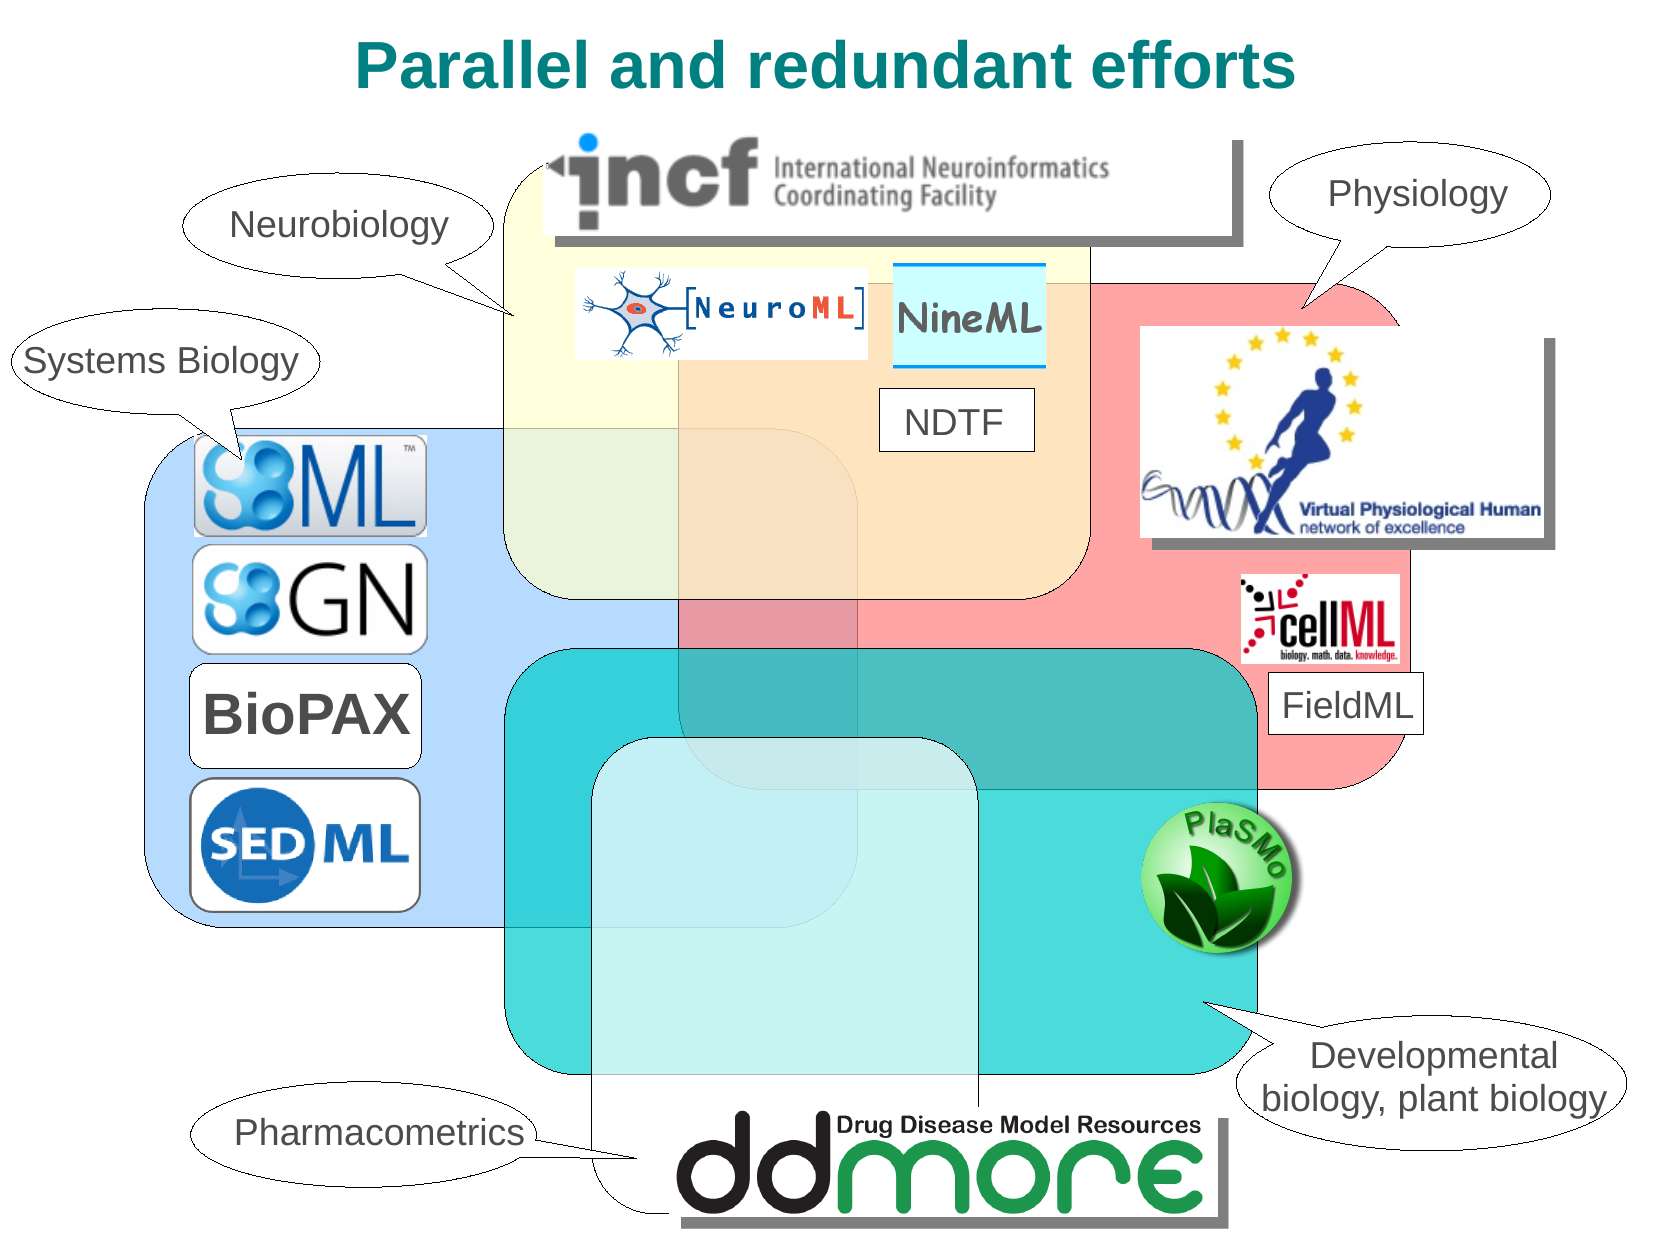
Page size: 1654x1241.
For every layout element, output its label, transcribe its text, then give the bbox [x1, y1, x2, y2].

picture [893, 263, 1046, 369]
text_box [40, 308, 292, 331]
text_box [1622, 1068, 1627, 1099]
picture [582, 270, 864, 358]
picture [194, 435, 427, 537]
text_box Developmental biology, plant biology [1246, 1027, 1622, 1127]
text_box [1282, 1127, 1581, 1151]
text_box BioPAX [188, 674, 427, 755]
text_box [225, 1081, 503, 1103]
text_box Pharmacometrics [219, 1103, 541, 1161]
picture [192, 544, 428, 655]
picture [1140, 326, 1544, 538]
text_box NDTF [889, 394, 1147, 451]
text_box [1323, 1015, 1540, 1027]
title Parallel and redundant efforts [82, 2, 1571, 129]
picture [1241, 574, 1400, 664]
text_box [33, 141, 1551, 1214]
picture [189, 777, 421, 913]
text_box Physiology [1312, 164, 1523, 222]
picture [669, 1107, 1218, 1217]
text_box Systems Biology [7, 331, 314, 389]
text_box [190, 1105, 514, 1188]
text_box FieldML [1266, 677, 1430, 735]
text_box [314, 347, 321, 377]
picture [543, 128, 1232, 236]
picture [1141, 799, 1305, 959]
text_box Neurobiology [214, 196, 464, 253]
text_box [1236, 1062, 1246, 1105]
